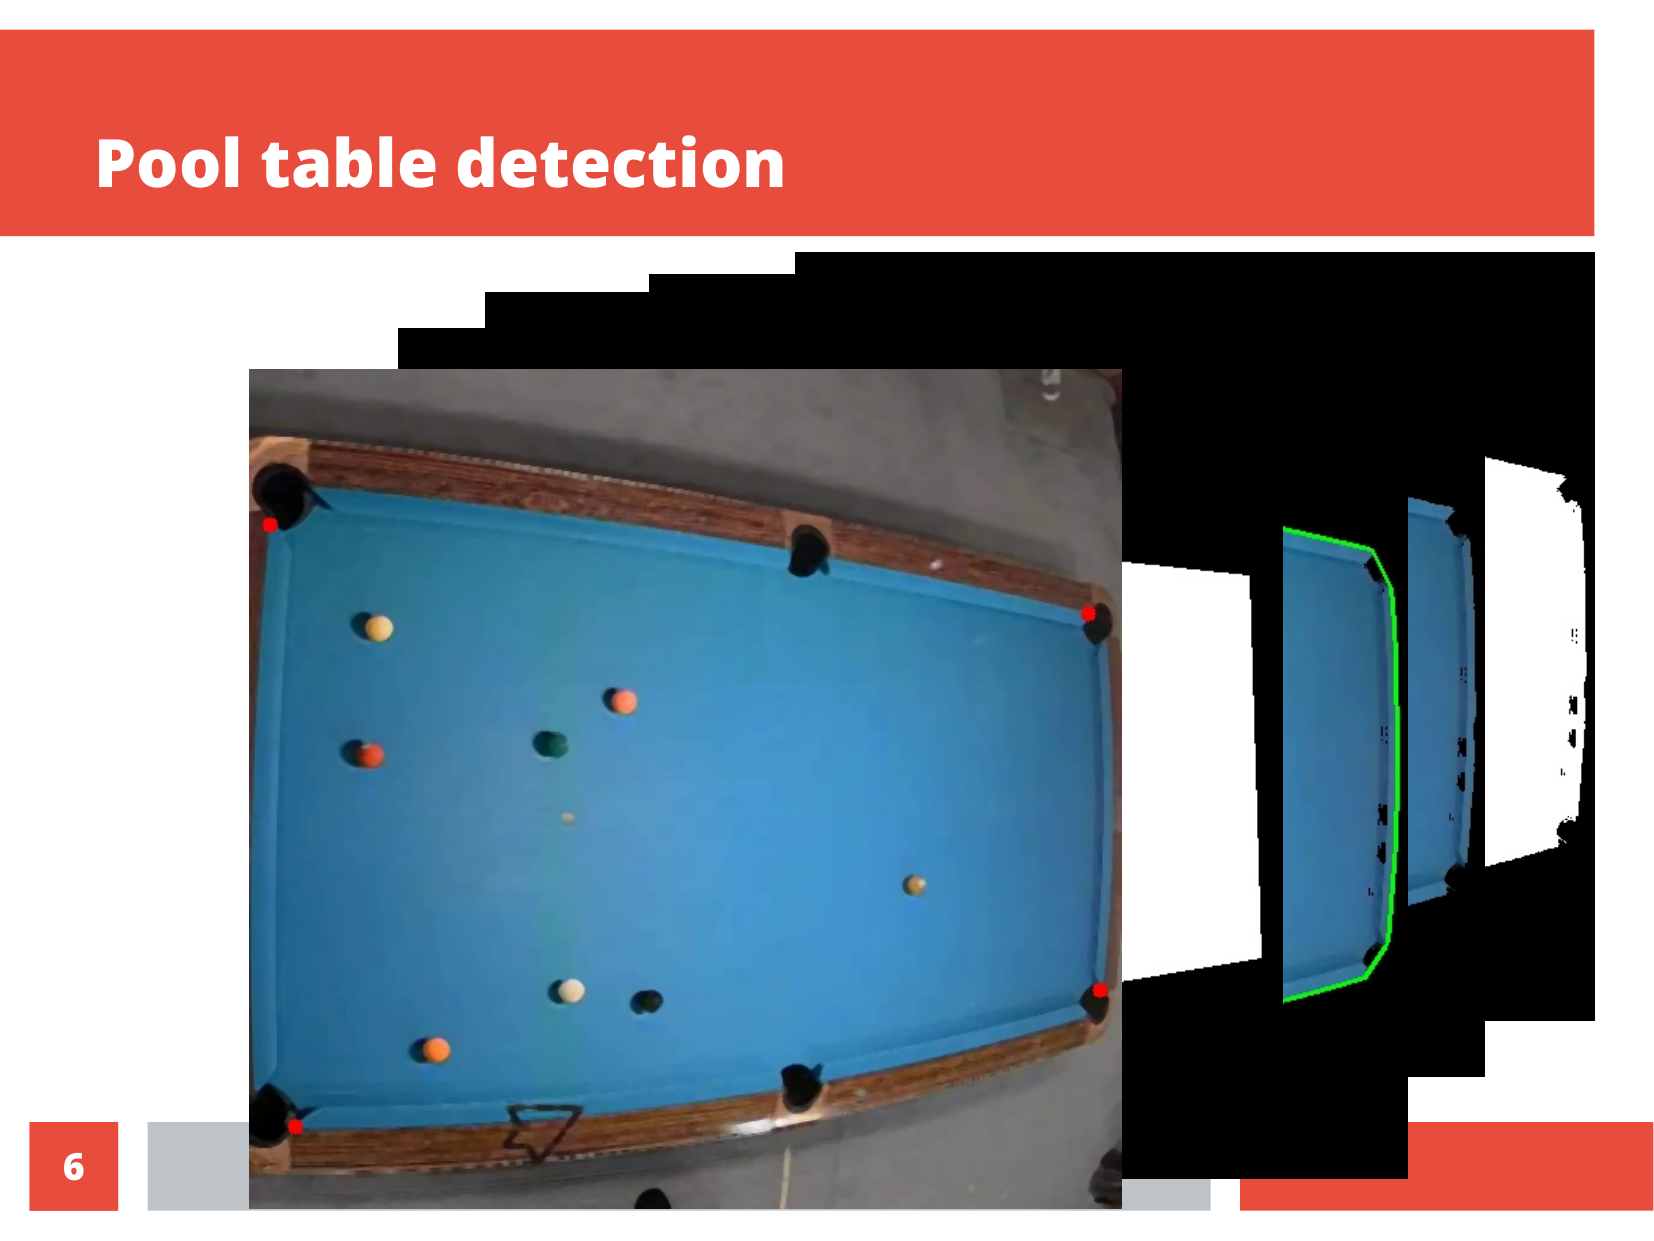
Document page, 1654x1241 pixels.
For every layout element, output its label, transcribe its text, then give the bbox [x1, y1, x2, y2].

picture [249, 252, 1595, 1209]
title Pool table detection [59, 59, 1595, 207]
